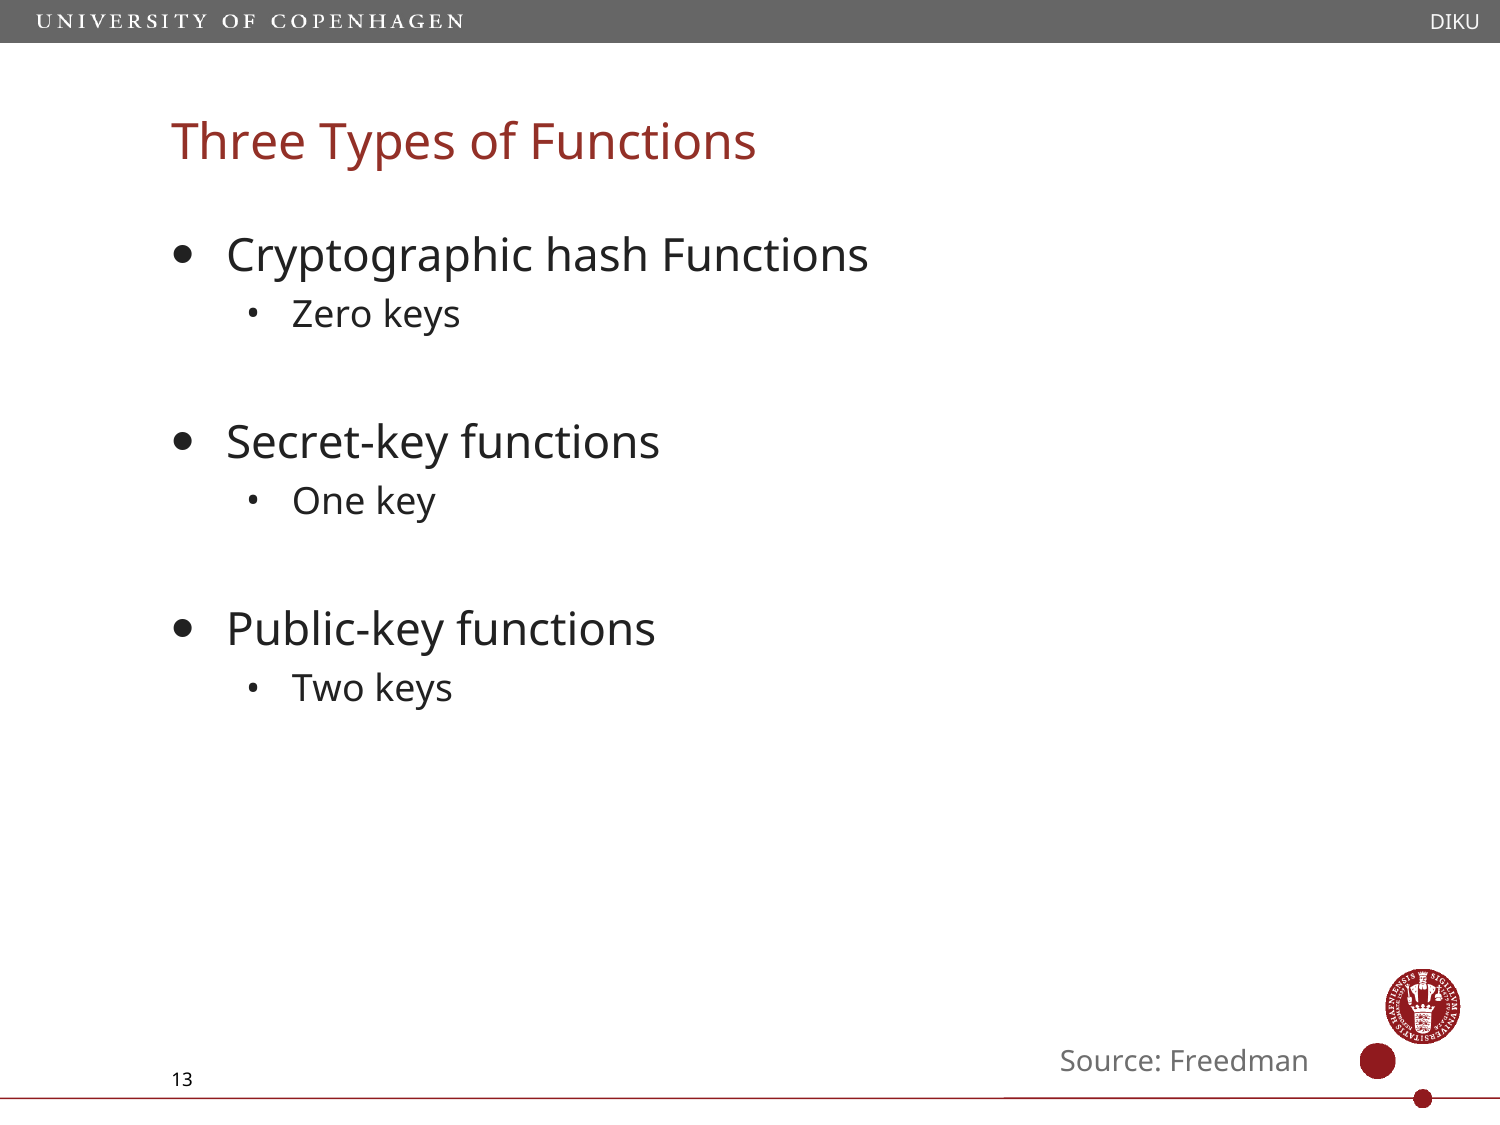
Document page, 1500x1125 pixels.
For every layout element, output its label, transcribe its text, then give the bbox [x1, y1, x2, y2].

picture [0, 910, 1500, 1122]
text_box <number> [171, 1067, 522, 1092]
text_box Three Types of Functions [171, 75, 1329, 171]
text_box Source: Freedman [1045, 1034, 1353, 1086]
text_box DIKU [469, 0, 1495, 43]
text_box Cryptographic hash Functions Zero keys Secret-key functions One key Public-key functions Two keys [171, 225, 1329, 900]
